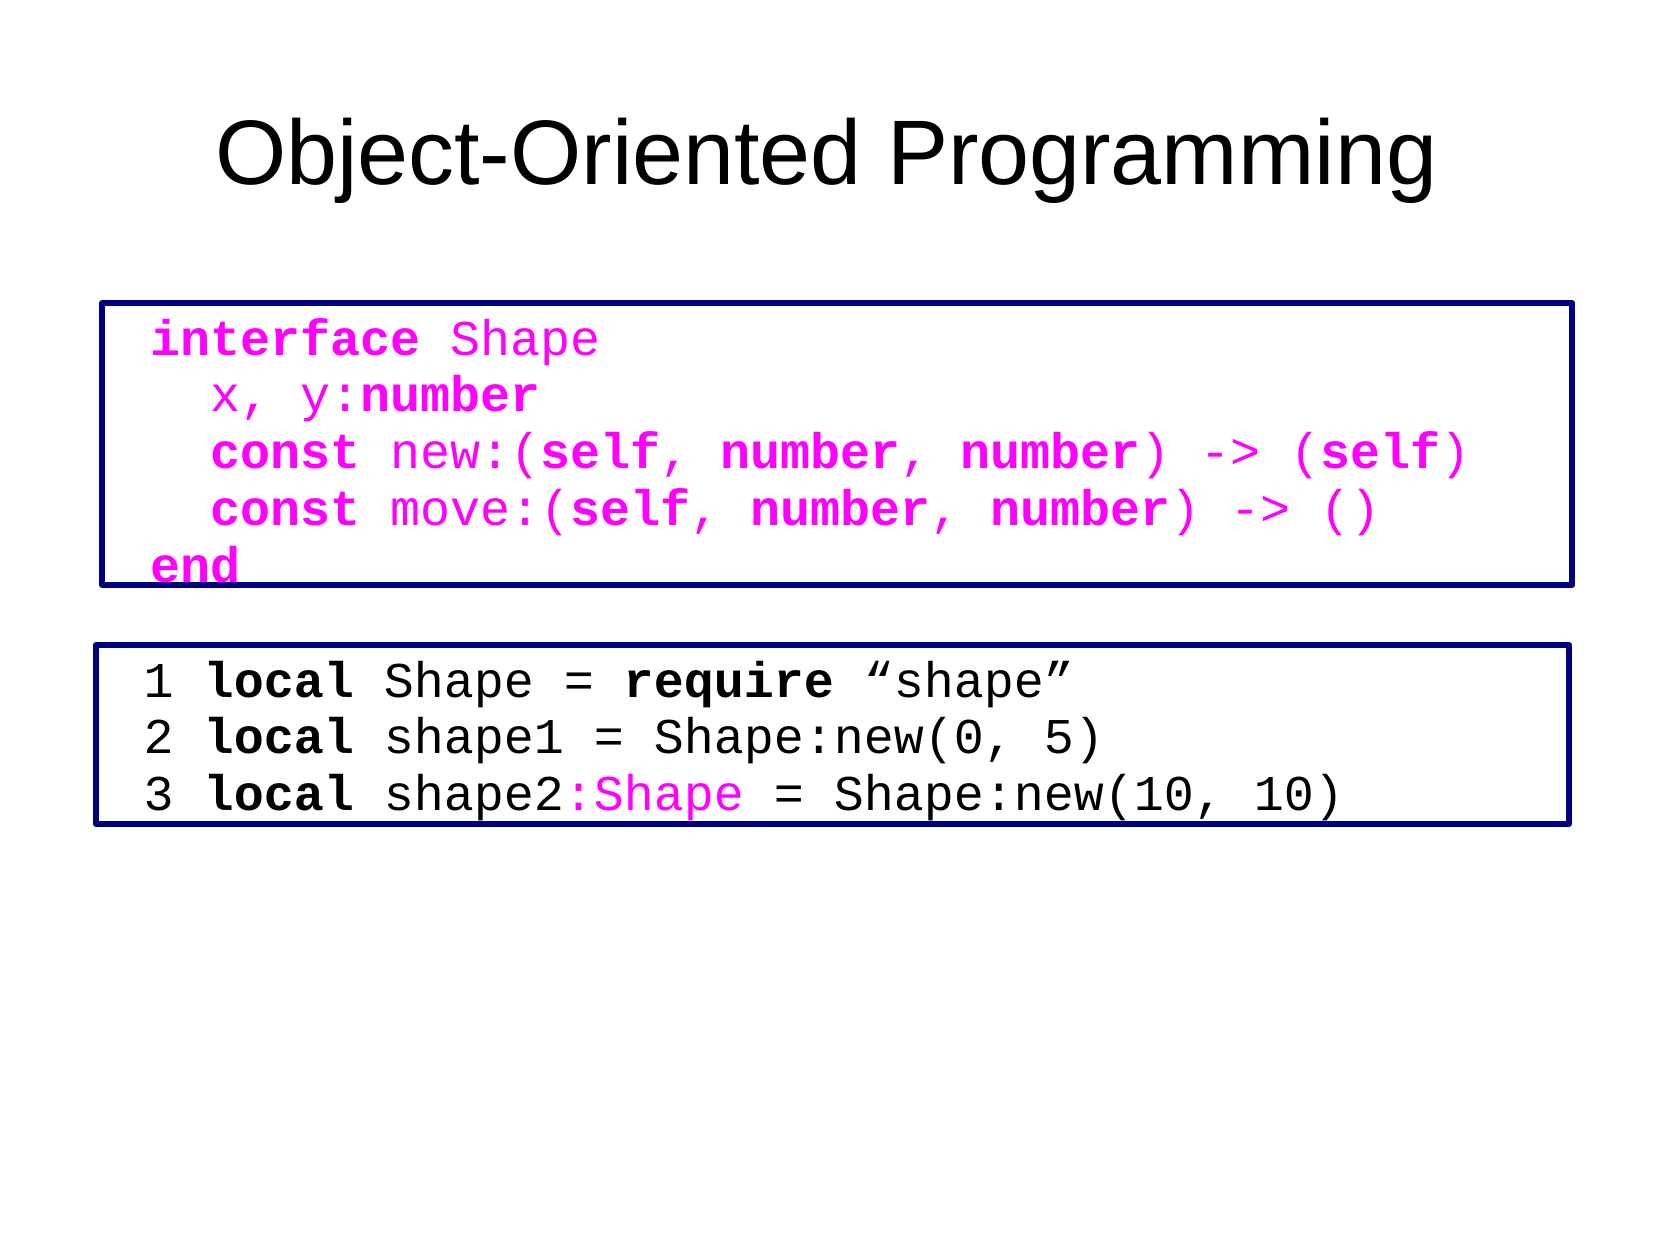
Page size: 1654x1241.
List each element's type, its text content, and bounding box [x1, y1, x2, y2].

text_box interface Shape x, y:number const new:(self, number, number) -> (self) const move:(self, number, number) -> () end [102, 303, 1573, 586]
title Object-Oriented Programming [82, 49, 1571, 257]
text_box 1 local Shape = require “shape” 2 local shape1 = Shape:new(0, 5) 3 local shape2:Shape = Shape:new(10, 10) [95, 645, 1570, 824]
